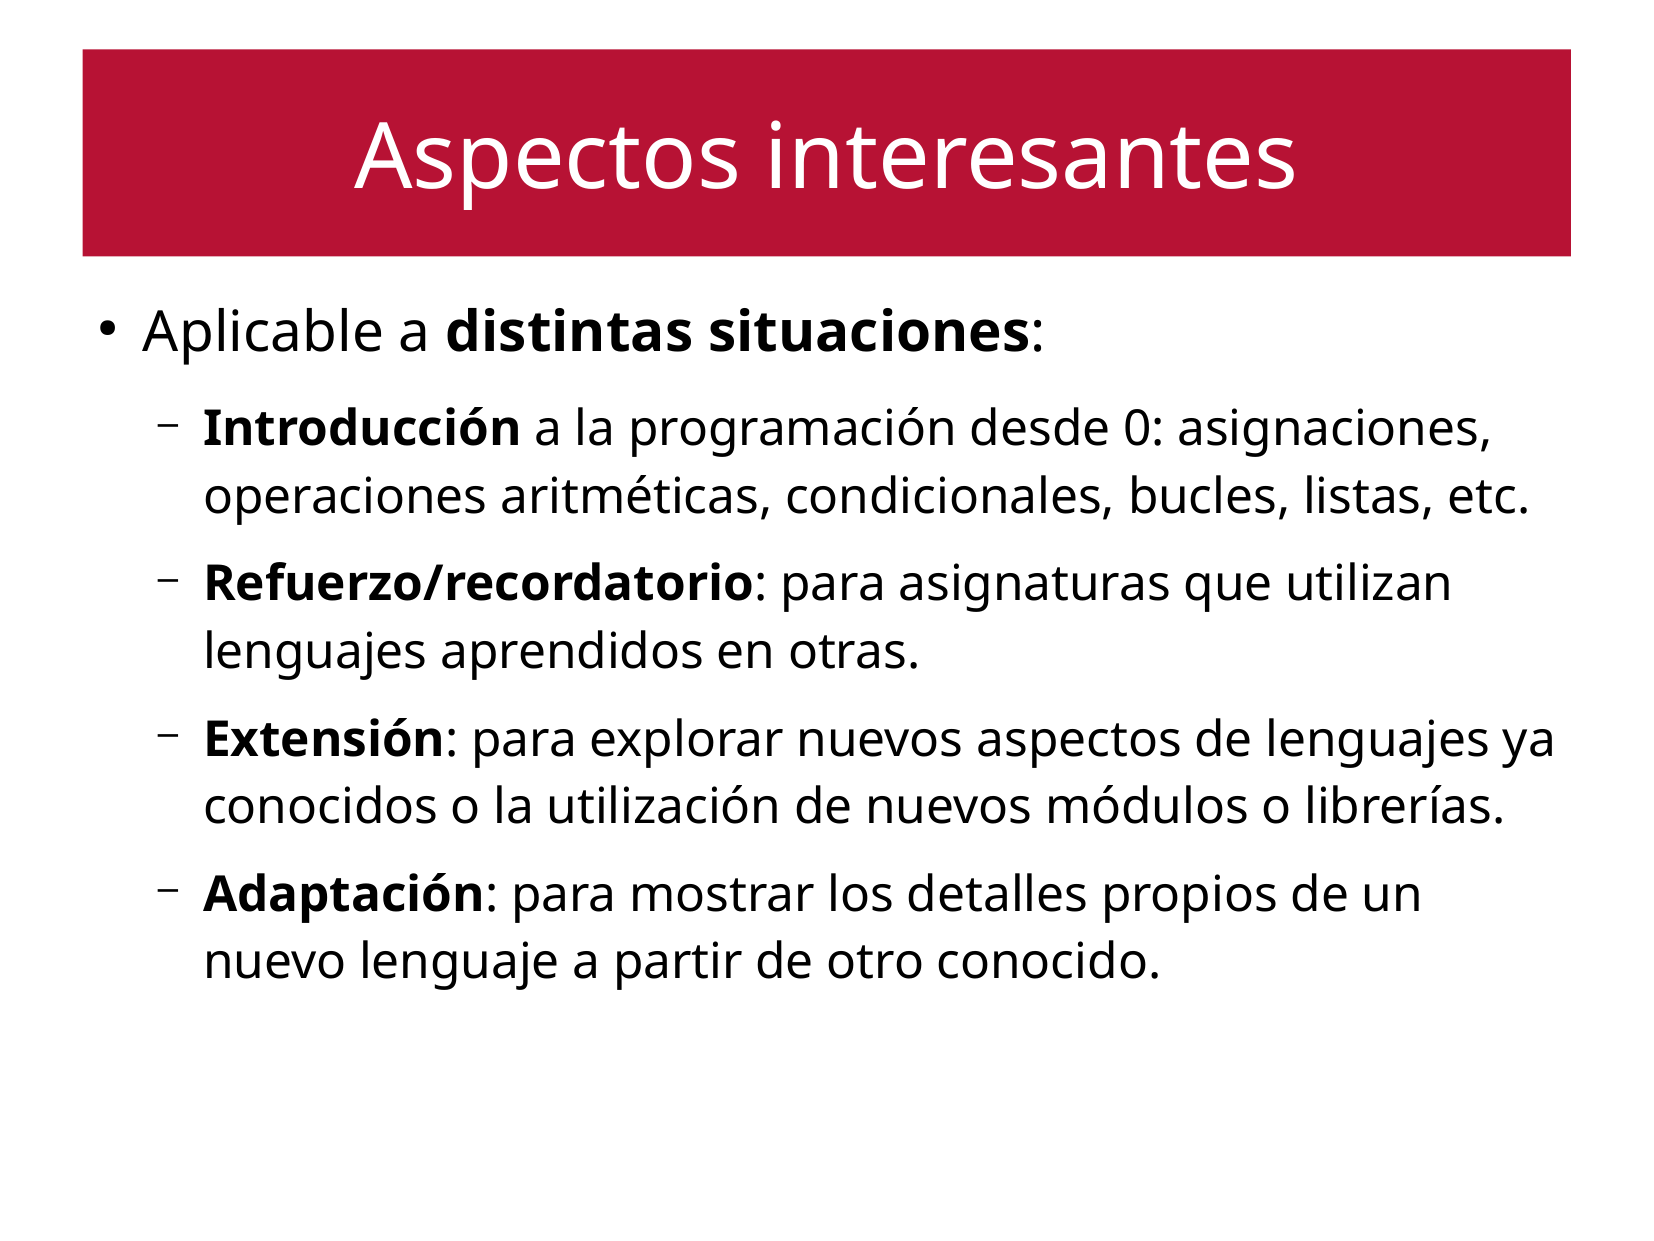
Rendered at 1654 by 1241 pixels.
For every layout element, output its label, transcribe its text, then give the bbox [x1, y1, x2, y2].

list Aplicable a distintas situaciones: Introducción a la programación desde 0: asignaciones, operaciones aritméticas, condicionales, bucles, listas, etc. Refuerzo/recordatorio: para asignaturas que utilizan lenguajes aprendidos en otras. Extensión: para explorar nuevos aspectos de lenguajes ya conocidos o la utilización de nuevos módulos o librerías. Adaptación: para mostrar los detalles propios de un nuevo lenguaje a partir de otro conocido. [82, 290, 1571, 1010]
title Aspectos interesantes [82, 49, 1571, 257]
